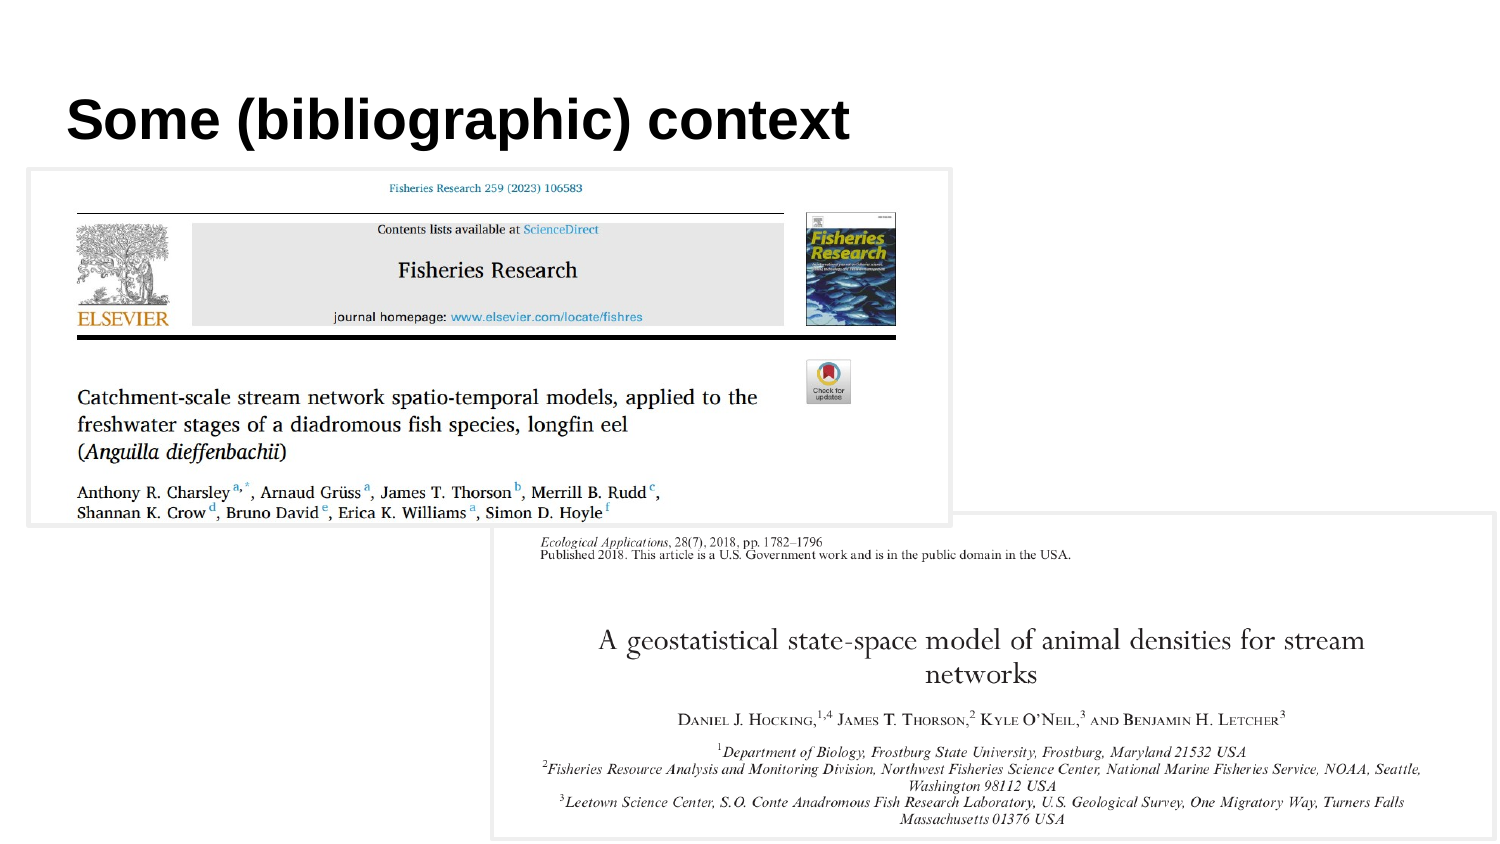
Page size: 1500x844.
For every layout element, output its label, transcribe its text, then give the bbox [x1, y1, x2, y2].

title Some (bibliographic) context [51, 72, 1449, 167]
picture [494, 515, 1493, 837]
picture [30, 171, 949, 524]
